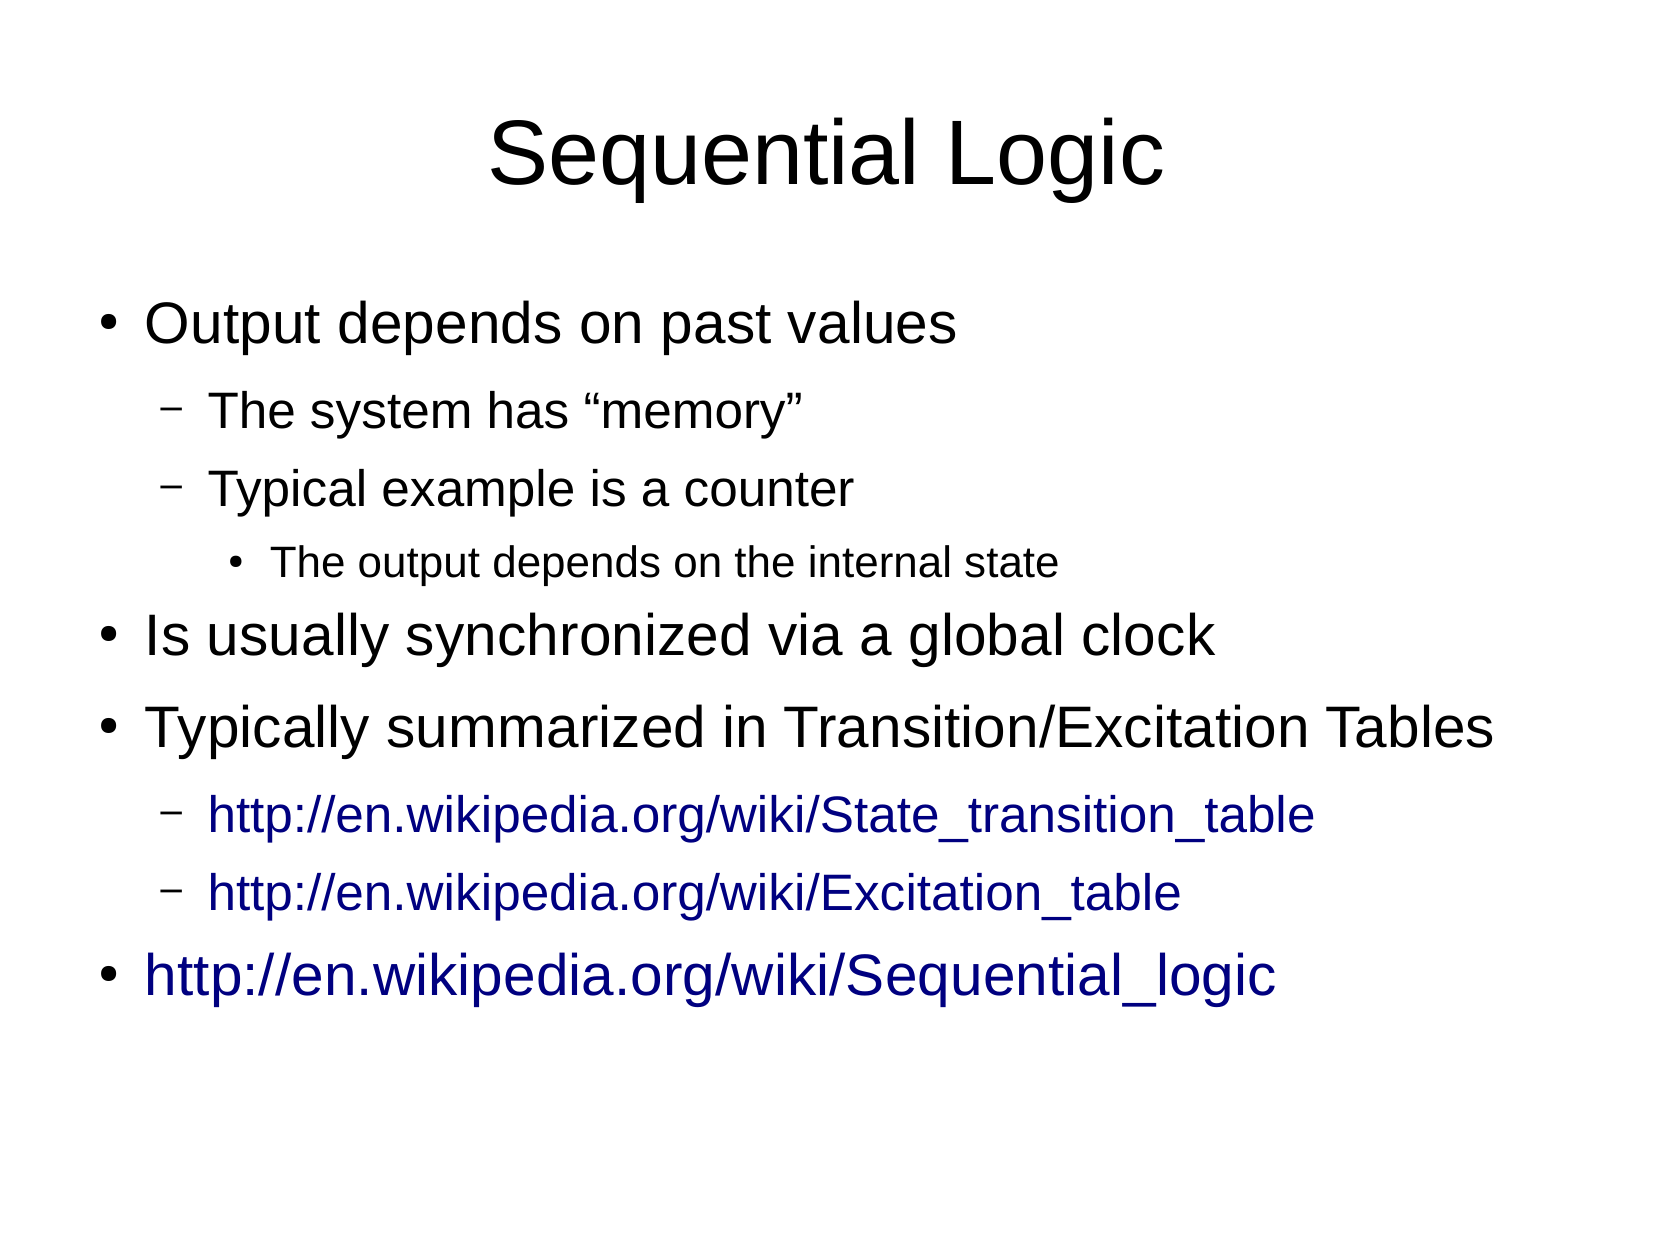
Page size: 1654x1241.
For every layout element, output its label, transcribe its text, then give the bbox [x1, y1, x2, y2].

list Output depends on past values The system has “memory” Typical example is a counter The output depends on the internal state Is usually synchronized via a global clock Typically summarized in Transition/Excitation Tables http://en.wikipedia.org/wiki/State_transition_table http://en.wikipedia.org/wiki/Excitation_table http://en.wikipedia.org/wiki/Sequential_logic [82, 290, 1571, 1010]
title Sequential Logic [82, 49, 1571, 257]
